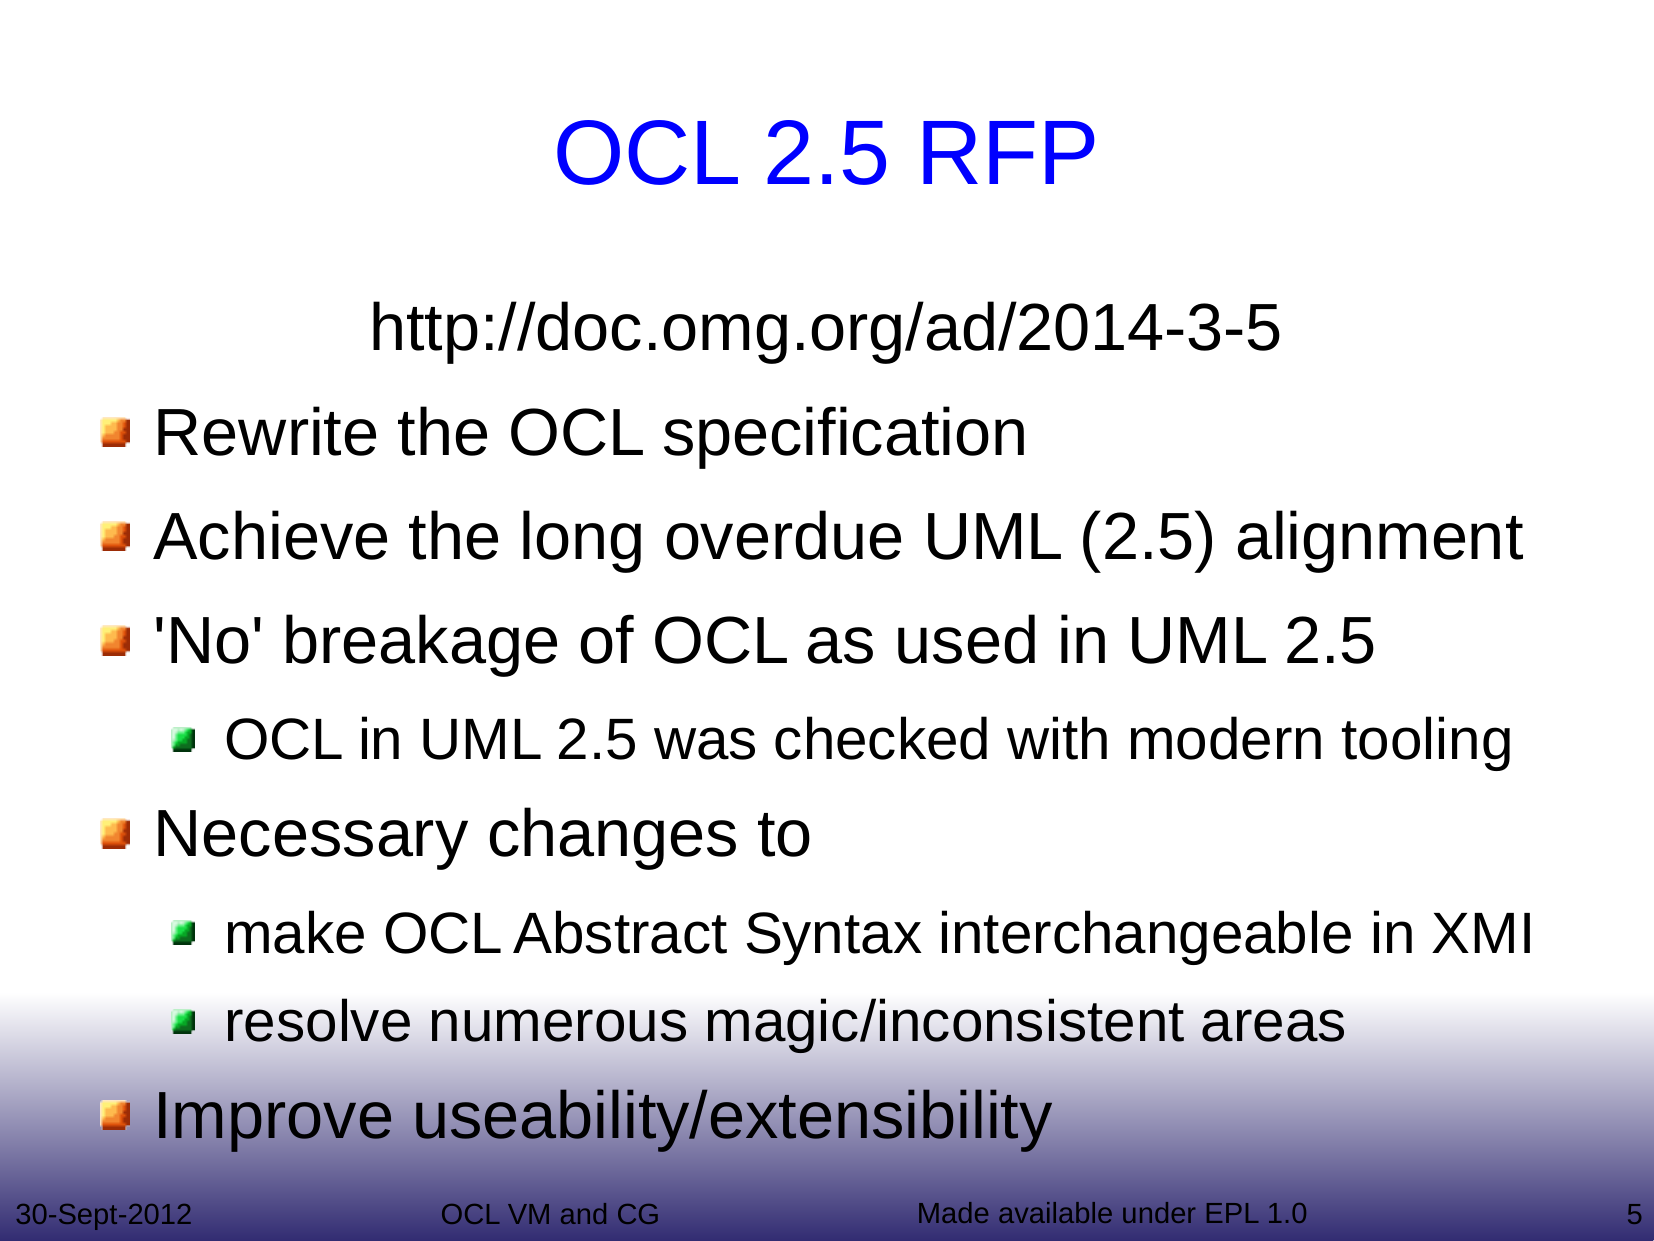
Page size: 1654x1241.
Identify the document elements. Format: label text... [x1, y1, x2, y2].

list http://doc.omg.org/ad/2014-3-5 Rewrite the OCL specification Achieve the long overdue UML (2.5) alignment 'No' breakage of OCL as used in UML 2.5 OCL in UML 2.5 was checked with modern tooling Necessary changes to make OCL Abstract Syntax interchangeable in XMI resolve numerous magic/inconsistent areas Improve useability/extensibility [82, 290, 1571, 1152]
title OCL 2.5 RFP [82, 49, 1571, 257]
